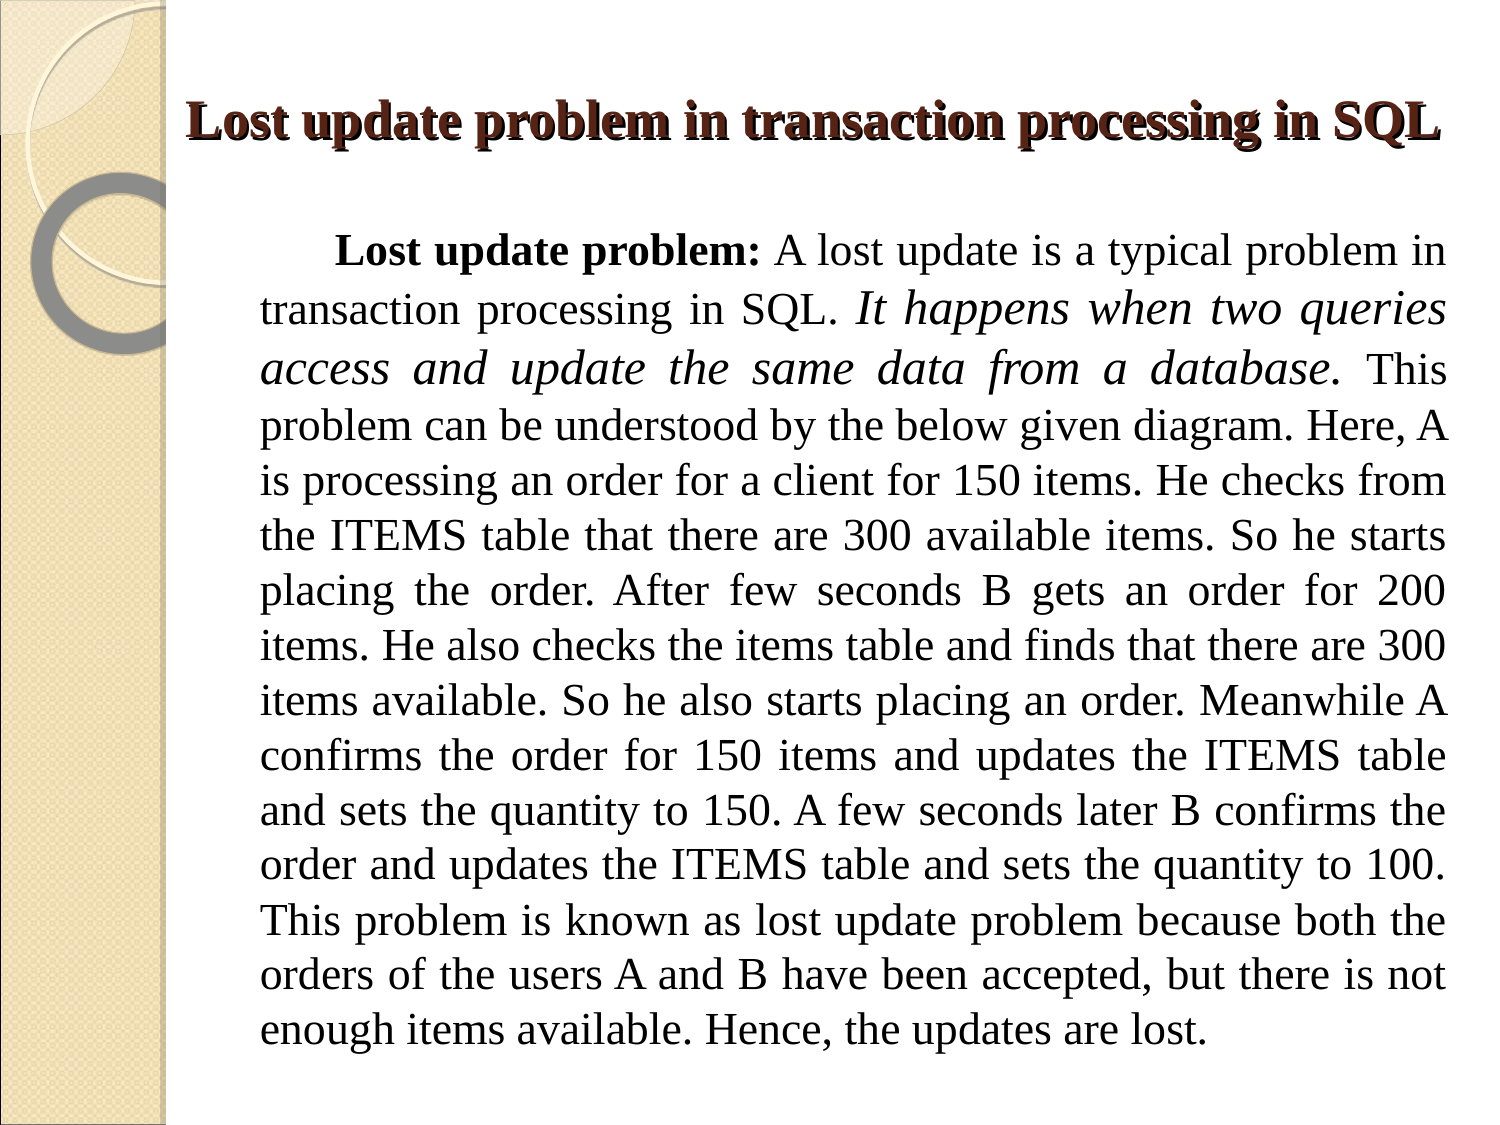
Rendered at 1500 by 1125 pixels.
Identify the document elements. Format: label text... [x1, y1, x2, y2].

list Lost update problem: A lost update is a typical problem in transaction processing in SQL. It happens when two queries access and update the same data from a database. This problem can be understood by the below given diagram. Here, A is processing an order for a client for 150 items. He checks from the ITEMS table that there are 300 available items. So he starts placing the order. After few seconds B gets an order for 200 items. He also checks the items table and finds that there are 300 items available. So he also starts placing an order. Meanwhile A confirms the order for 150 items and updates the ITEMS table and sets the quantity to 150. A few seconds later B confirms the order and updates the ITEMS table and sets the quantity to 100. This problem is known as lost update problem because both the orders of the users A and B have been accepted, but there is not enough items available. Hence, the updates are lost. [125, 212, 1463, 1063]
title Lost update problem in transaction processing in SQL [162, 45, 1466, 188]
